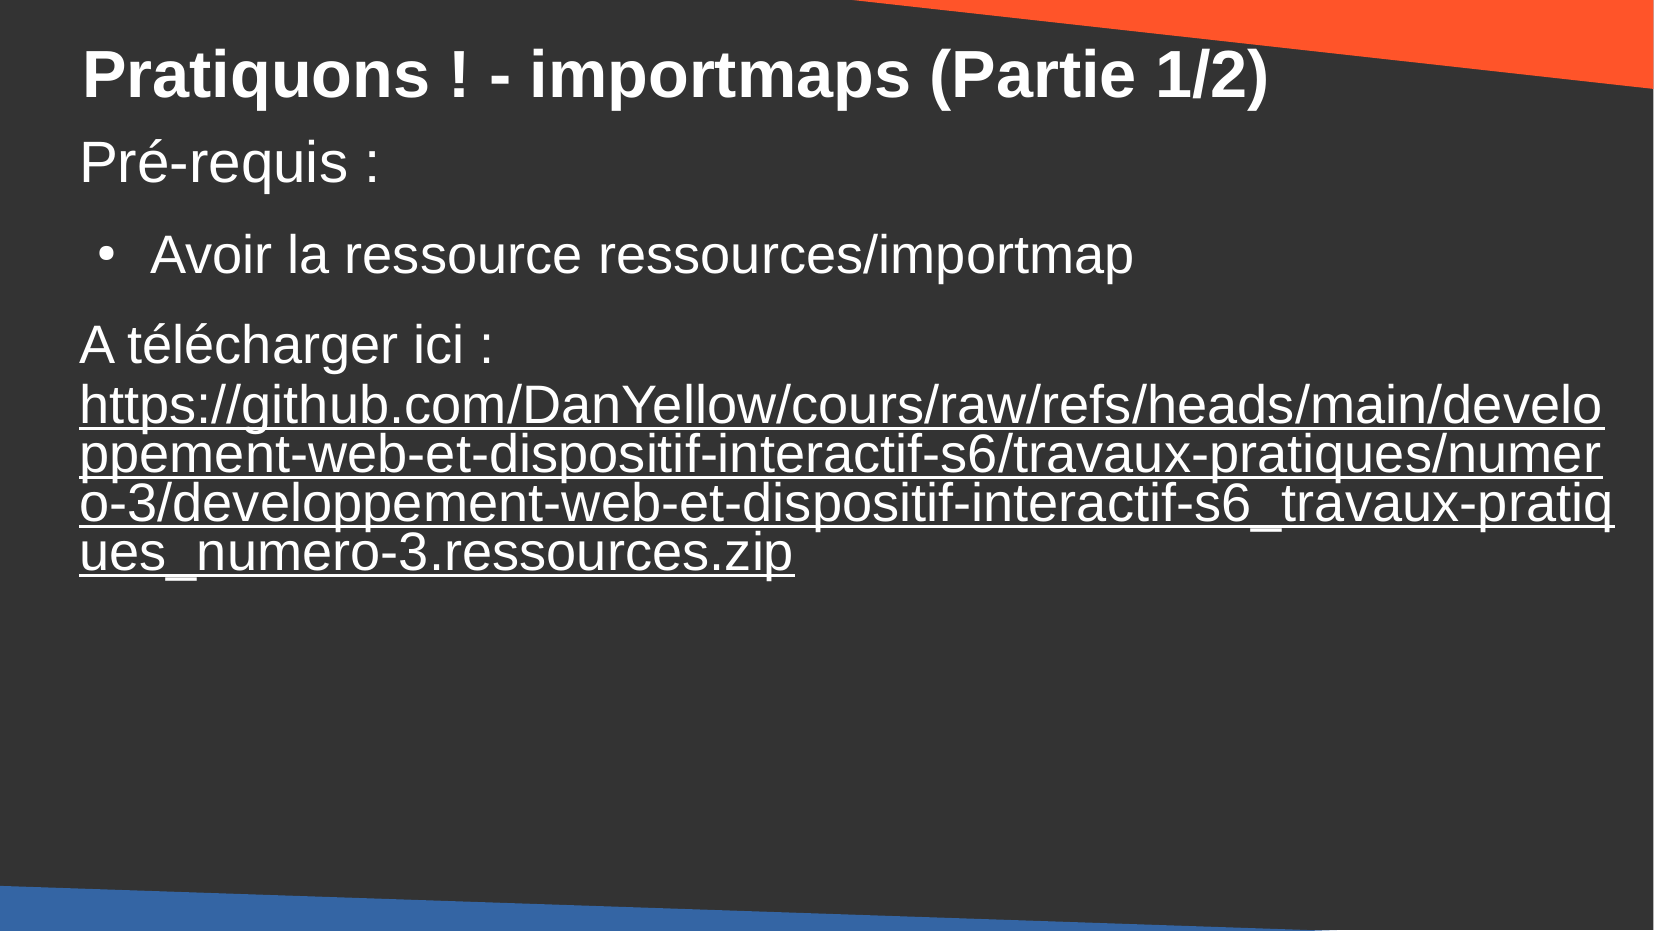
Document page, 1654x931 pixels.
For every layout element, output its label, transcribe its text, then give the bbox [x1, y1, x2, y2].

title Pratiquons ! - importmaps (Partie 1/2) [82, 37, 1571, 114]
text_box [852, 0, 1654, 89]
list Pré-requis : Avoir la ressource ressources/importmap A télécharger ici : https://github.com/DanYellow/cours/raw/refs/heads/main/developpement-web-et-dispositif-interactif-s6/travaux-pratiques/numero-3/developpement-web-et-dispositif-interactif-s6_travaux-pratiques_numero-3.ressources.zip [79, 129, 1619, 715]
text_box [0, 885, 1337, 931]
